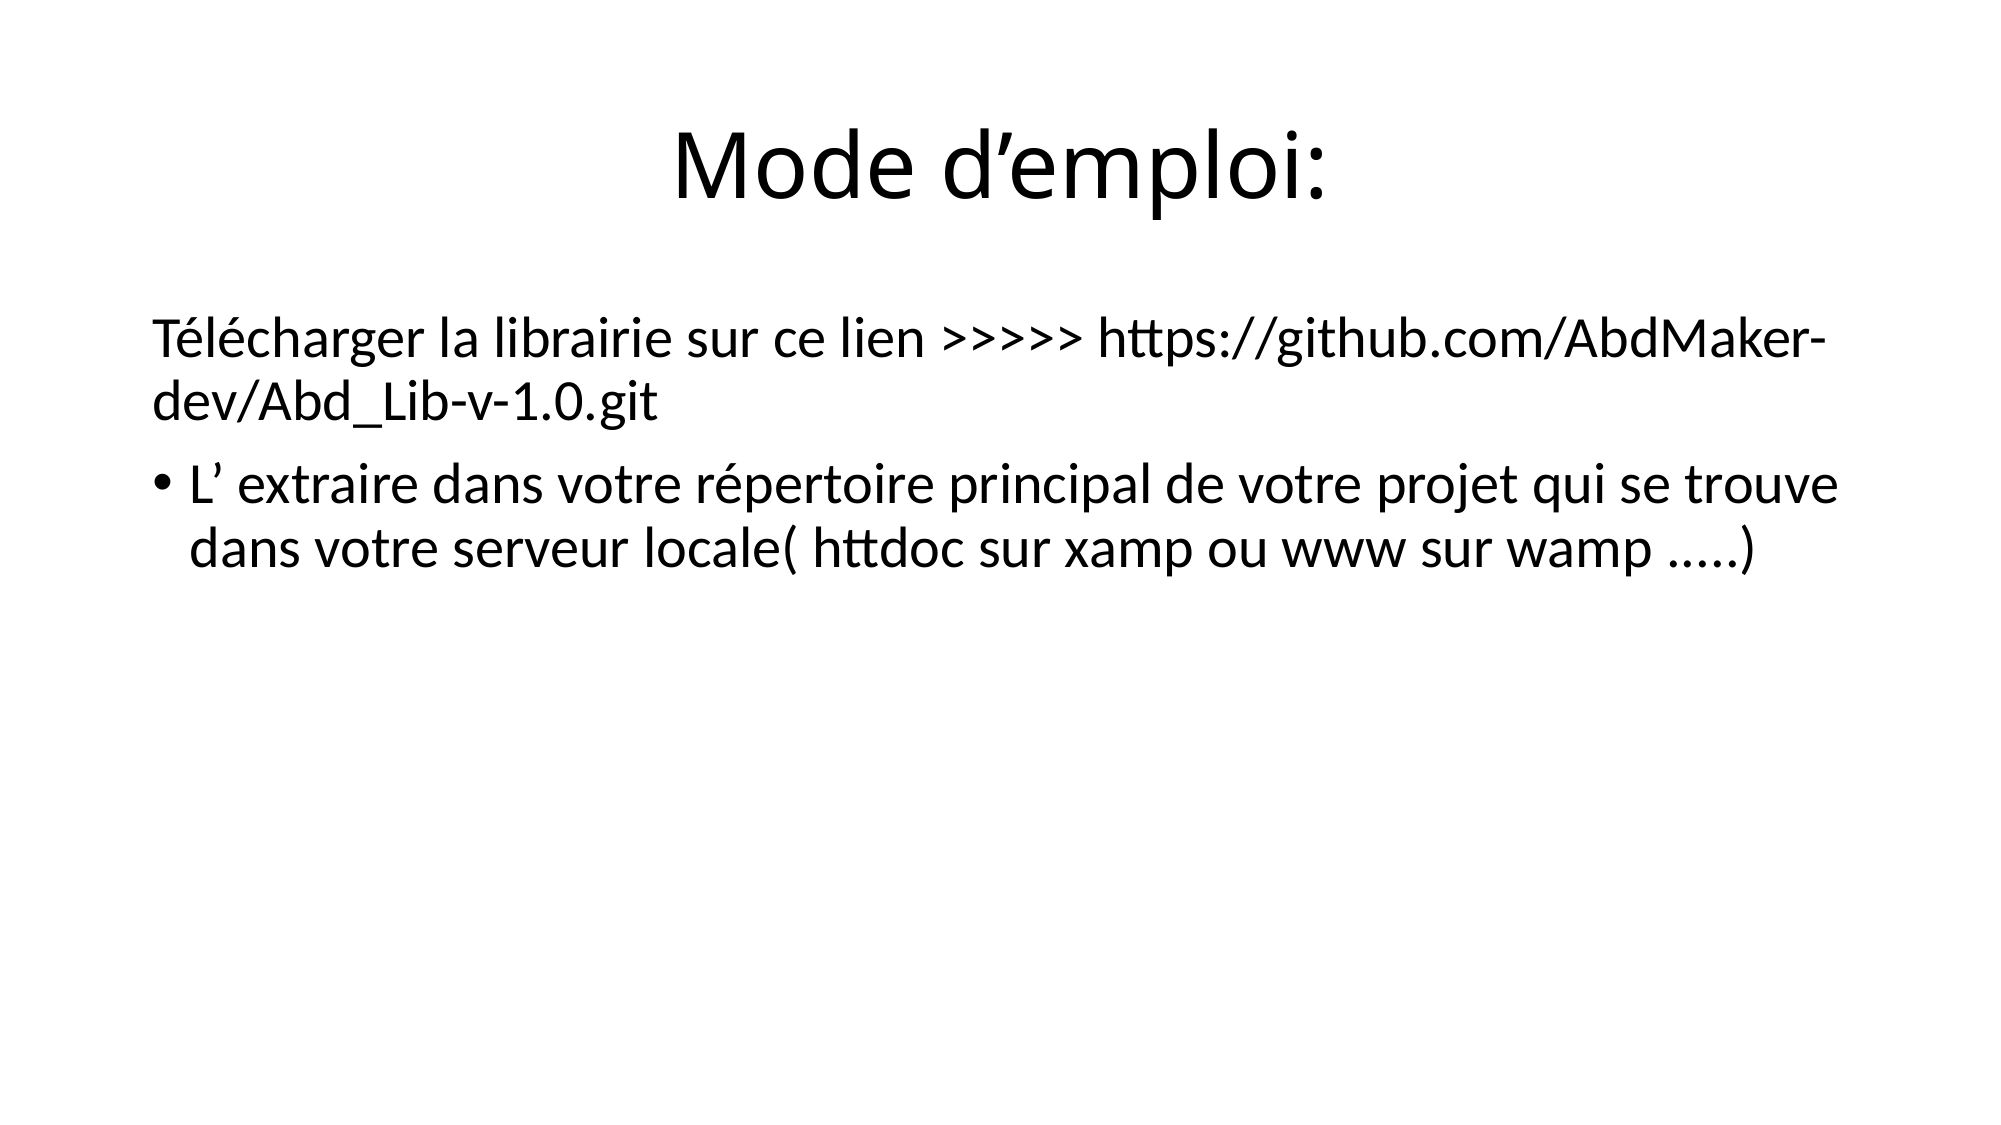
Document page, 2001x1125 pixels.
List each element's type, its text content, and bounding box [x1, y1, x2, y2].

list Télécharger la librairie sur ce lien >>>>> https://github.com/AbdMaker-dev/Abd_Lib-v-1.0.git L’ extraire dans votre répertoire principal de votre projet qui se trouve dans votre serveur locale( httdoc sur xamp ou www sur wamp .....) [137, 299, 1863, 1014]
title Mode d’emploi: [137, 59, 1863, 278]
